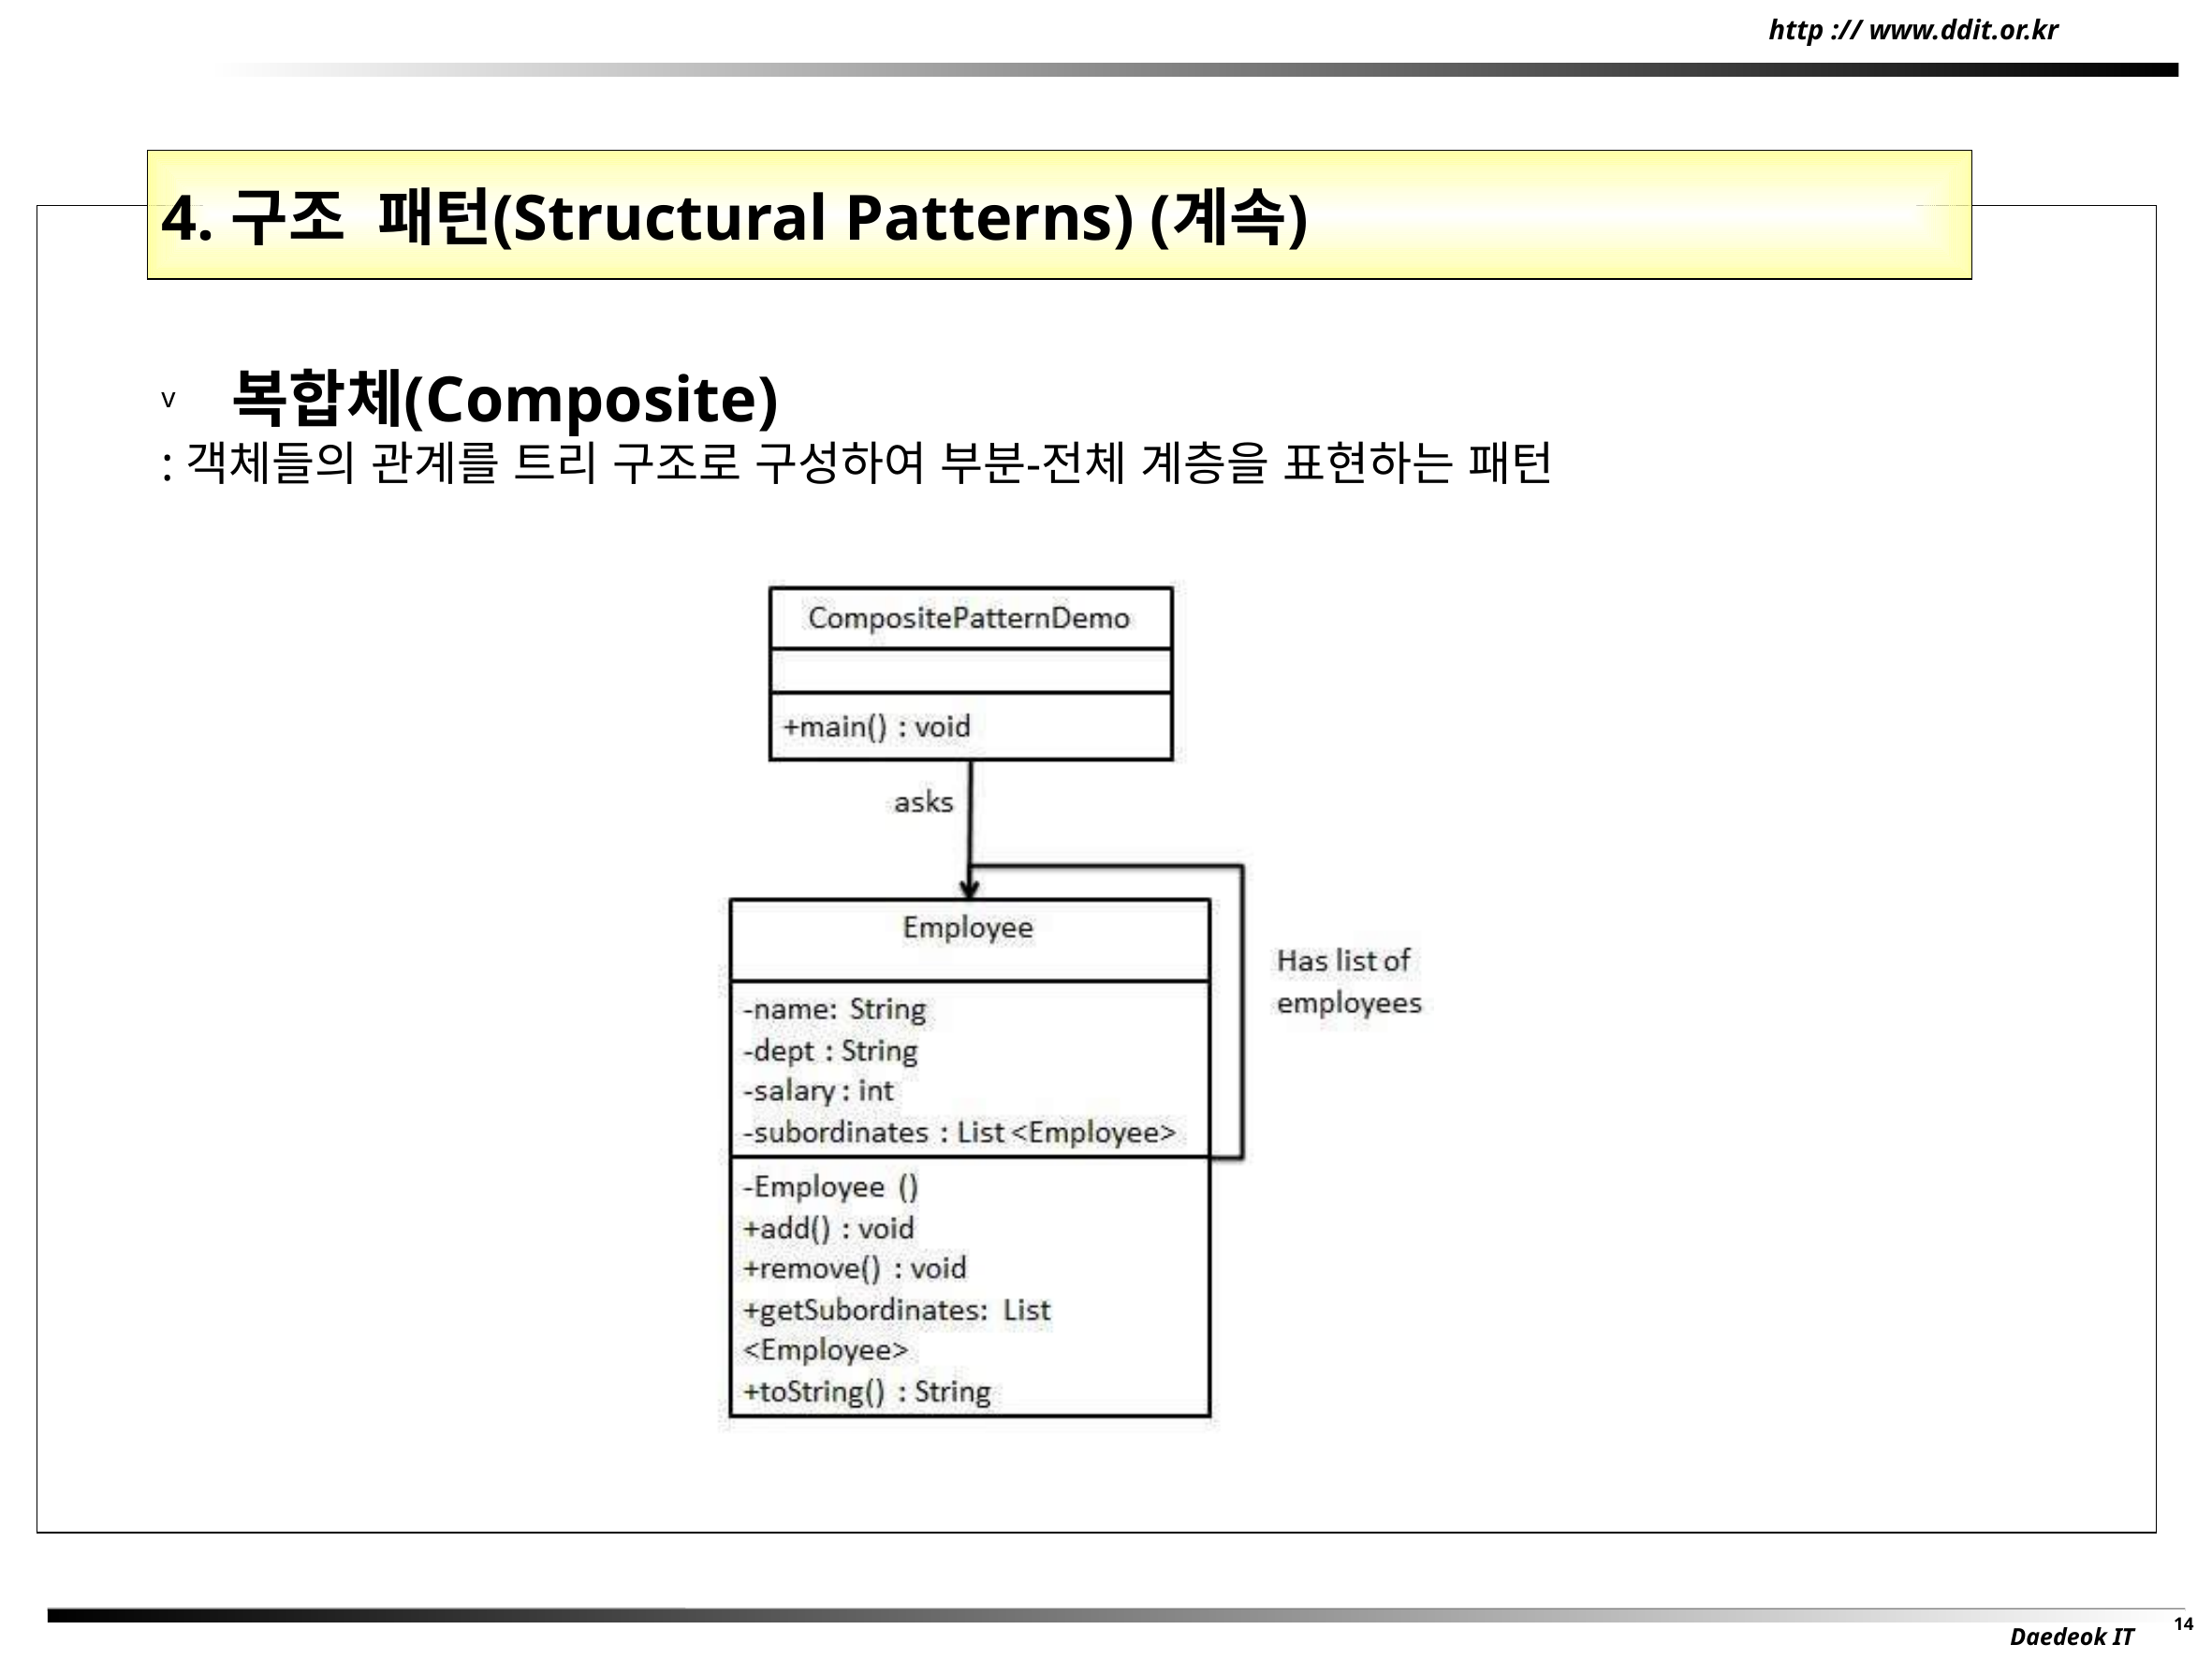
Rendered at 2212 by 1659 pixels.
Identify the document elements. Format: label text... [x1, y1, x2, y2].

text_box 복합체(Composite) : 객체들의 관계를 트리 구조로 구성하여 부분-전체 계층을 표현하는 패턴 [147, 352, 2046, 498]
text_box 4. 구조 패턴(Structural Patterns) (계속) [147, 150, 1972, 280]
picture [685, 564, 1434, 1442]
